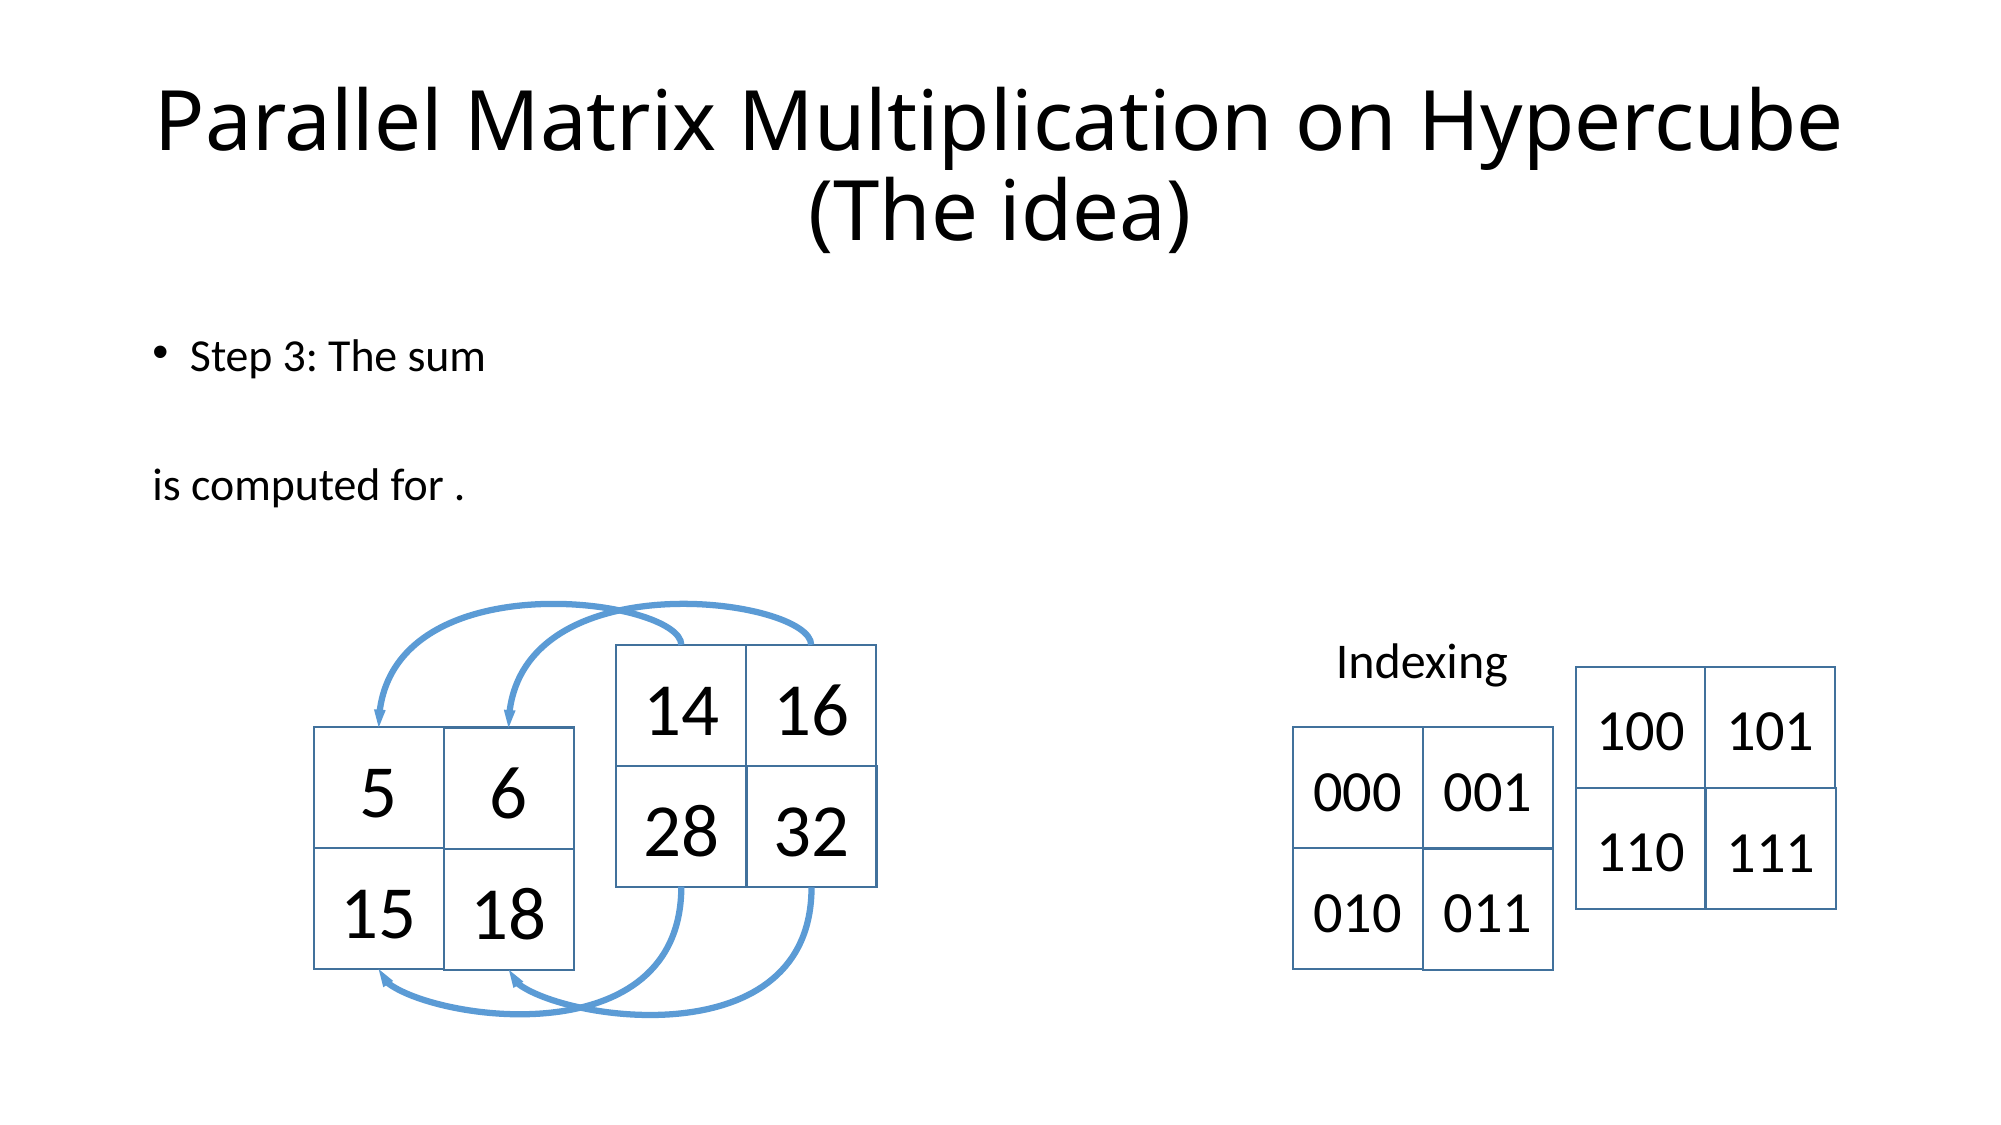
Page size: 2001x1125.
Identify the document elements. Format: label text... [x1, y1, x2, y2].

text_box 14 [616, 645, 746, 766]
text_box 32 [747, 766, 876, 887]
title Parallel Matrix Multiplication on Hypercube (The idea) [137, 59, 1863, 257]
text_box 000 [1293, 727, 1423, 848]
text_box 6 [444, 728, 574, 849]
text_box 010 [1293, 848, 1423, 969]
text_box 5 [314, 727, 444, 848]
list Step 3: The sum is computed for . [640, 609, 763, 619]
text_box 001 [1423, 727, 1553, 848]
list Step 3: The sum is computed for . [477, 609, 601, 619]
text_box 101 [1705, 667, 1835, 788]
text_box 28 [616, 766, 746, 887]
text_box 15 [314, 848, 444, 969]
text_box 18 [444, 849, 574, 970]
text_box 110 [1576, 788, 1706, 909]
text_box 011 [1423, 849, 1553, 970]
text_box 111 [1706, 788, 1836, 909]
text_box Indexing [1320, 621, 1525, 698]
text_box 16 [746, 645, 876, 766]
text_box 100 [1576, 667, 1705, 788]
list Step 3: The sum is computed for . [137, 257, 1863, 619]
